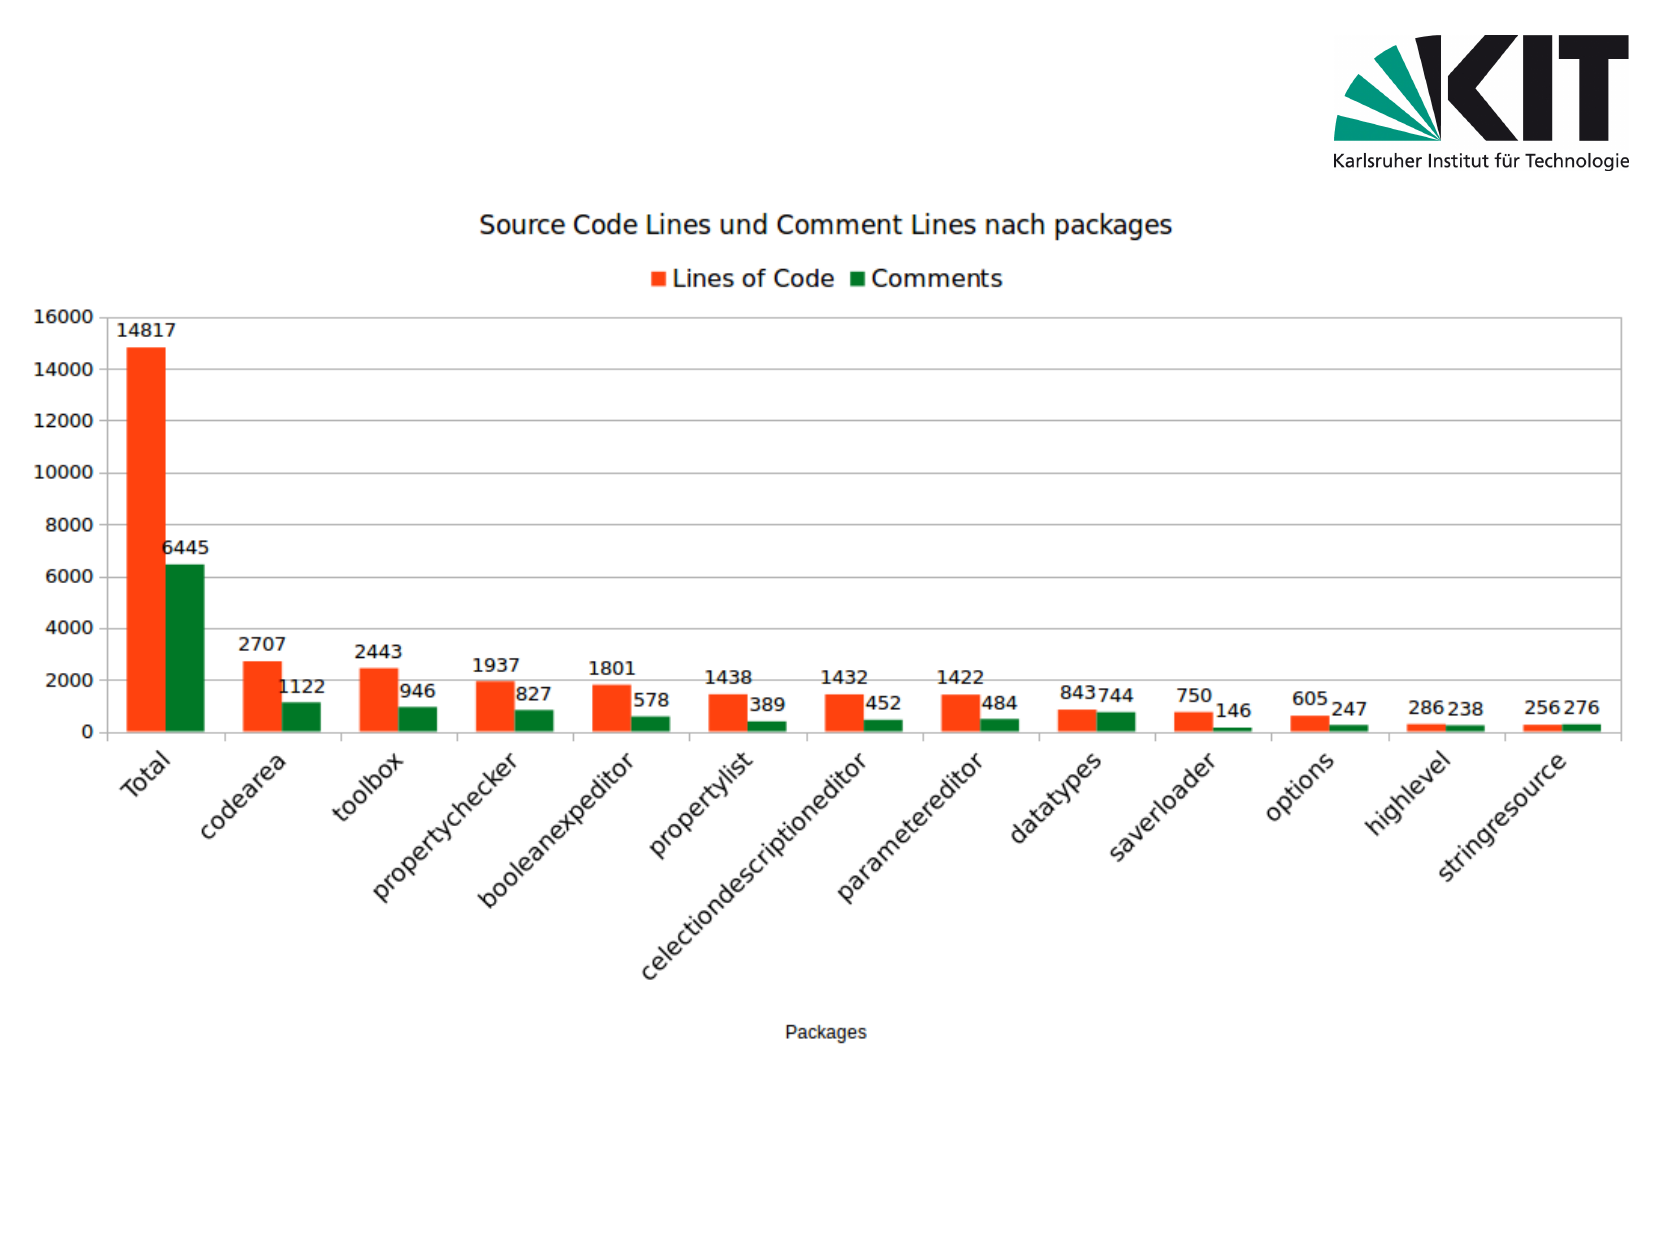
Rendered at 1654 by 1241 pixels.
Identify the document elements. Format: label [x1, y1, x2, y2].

picture [1334, 35, 1629, 171]
picture [0, 177, 1654, 1072]
